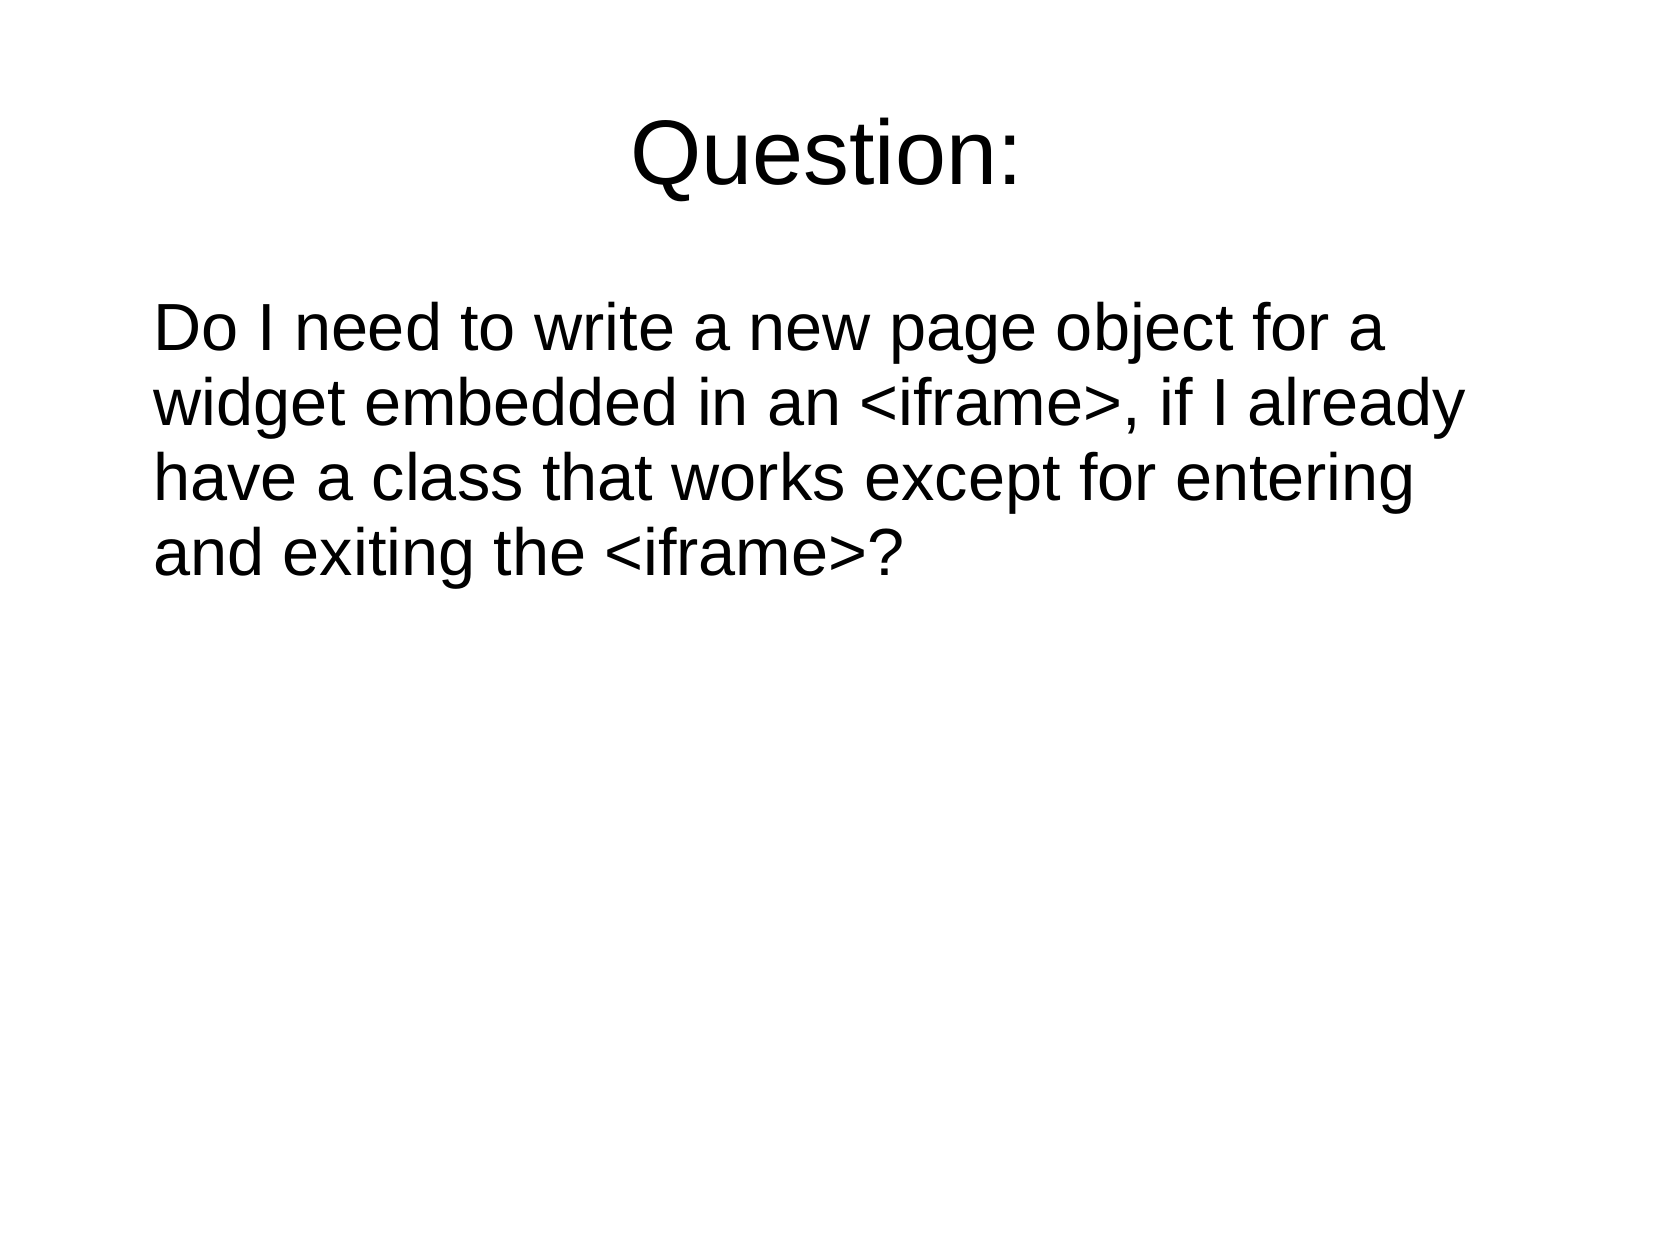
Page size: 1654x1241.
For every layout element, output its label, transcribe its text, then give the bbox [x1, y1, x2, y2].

title Question: [82, 49, 1571, 257]
list Do I need to write a new page object for a widget embedded in an <iframe>, if I already have a class that works except for entering and exiting the <iframe>? [82, 290, 1538, 1010]
